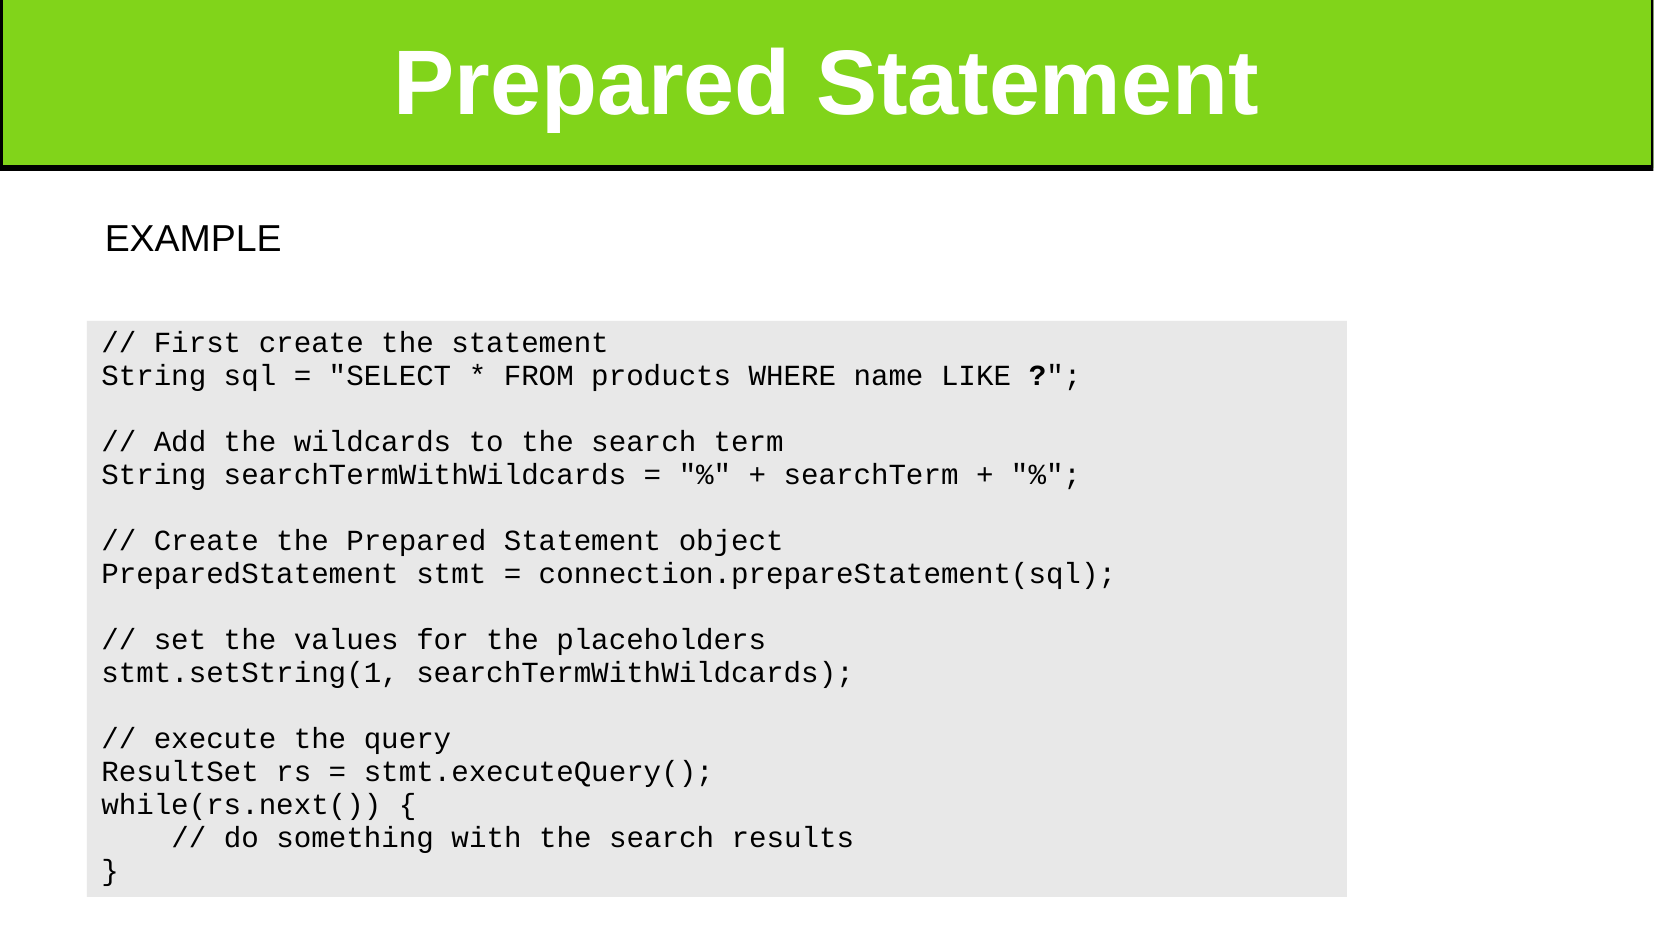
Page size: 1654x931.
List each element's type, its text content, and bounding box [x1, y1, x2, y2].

title Prepared Statement [0, 0, 1654, 169]
text_box EXAMPLE [89, 209, 585, 267]
text_box // First create the statement String sql = "SELECT * FROM products WHERE name LIKE ?"; // Add the wildcards to the search term String searchTermWithWildcards = "%" + searchTerm + "%"; // Create the Prepared Statement object PreparedStatement stmt = connection.prepareStatement(sql); // set the values for the placeholders stmt.setString(1, searchTermWithWildcards); // execute the query ResultSet rs = stmt.executeQuery(); while(rs.next()) { // do something with the search results } [86, 320, 1347, 834]
